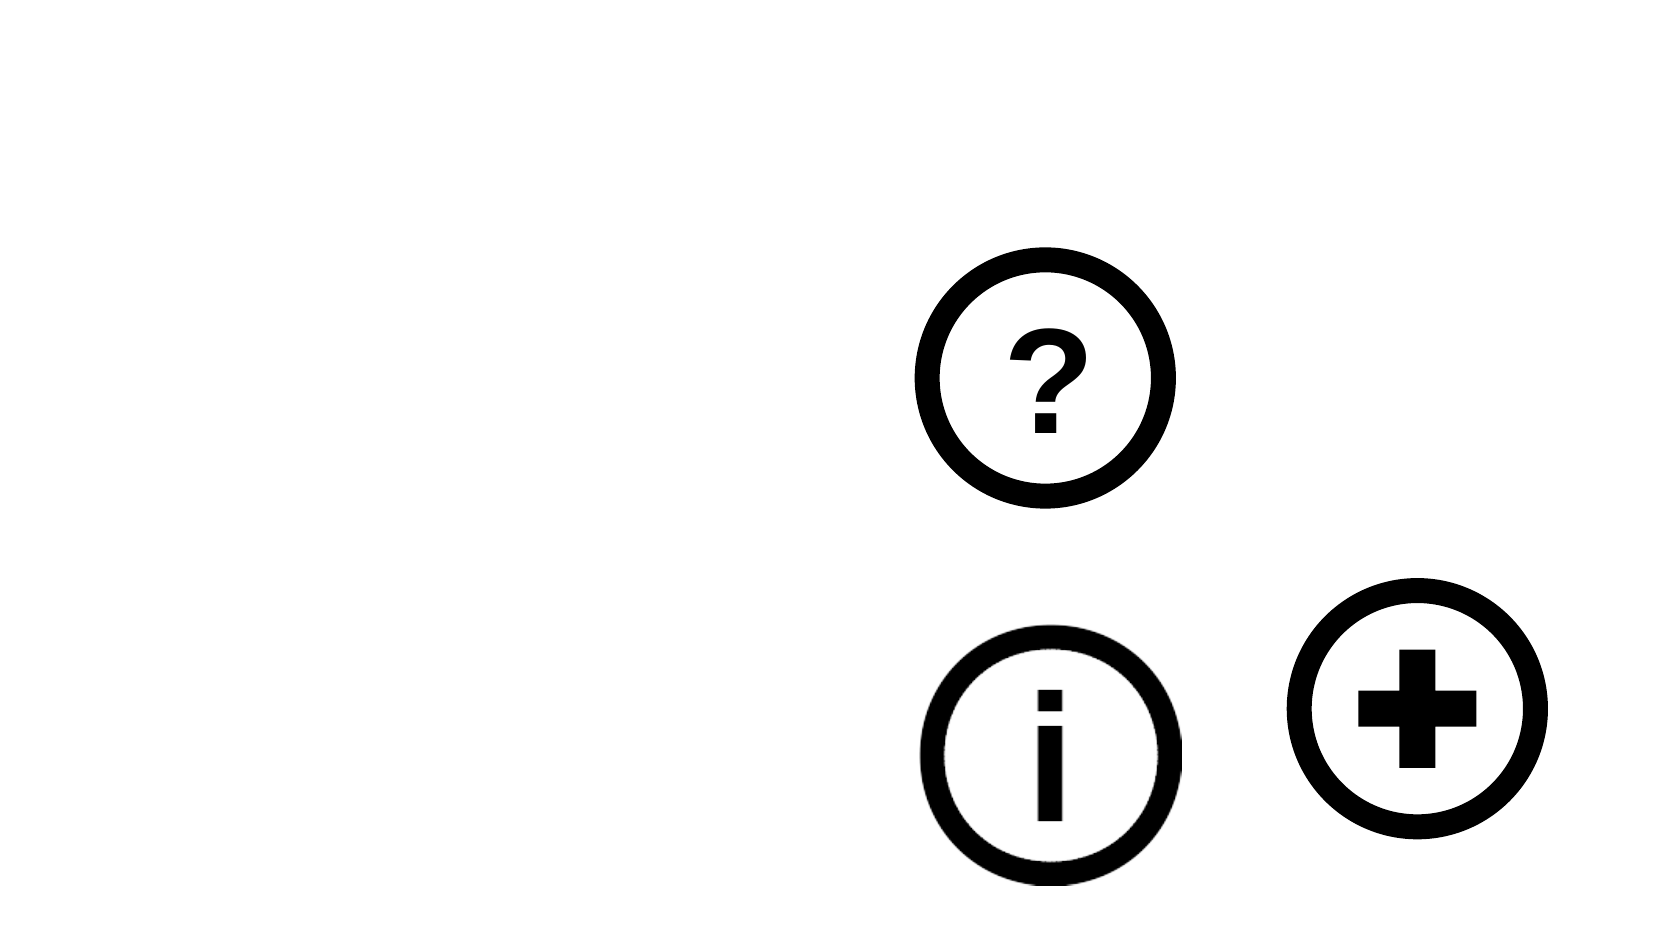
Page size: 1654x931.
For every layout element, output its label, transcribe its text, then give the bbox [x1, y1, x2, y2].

text_box [1358, 649, 1477, 768]
picture [919, 624, 1182, 886]
text_box ? [988, 290, 1111, 473]
